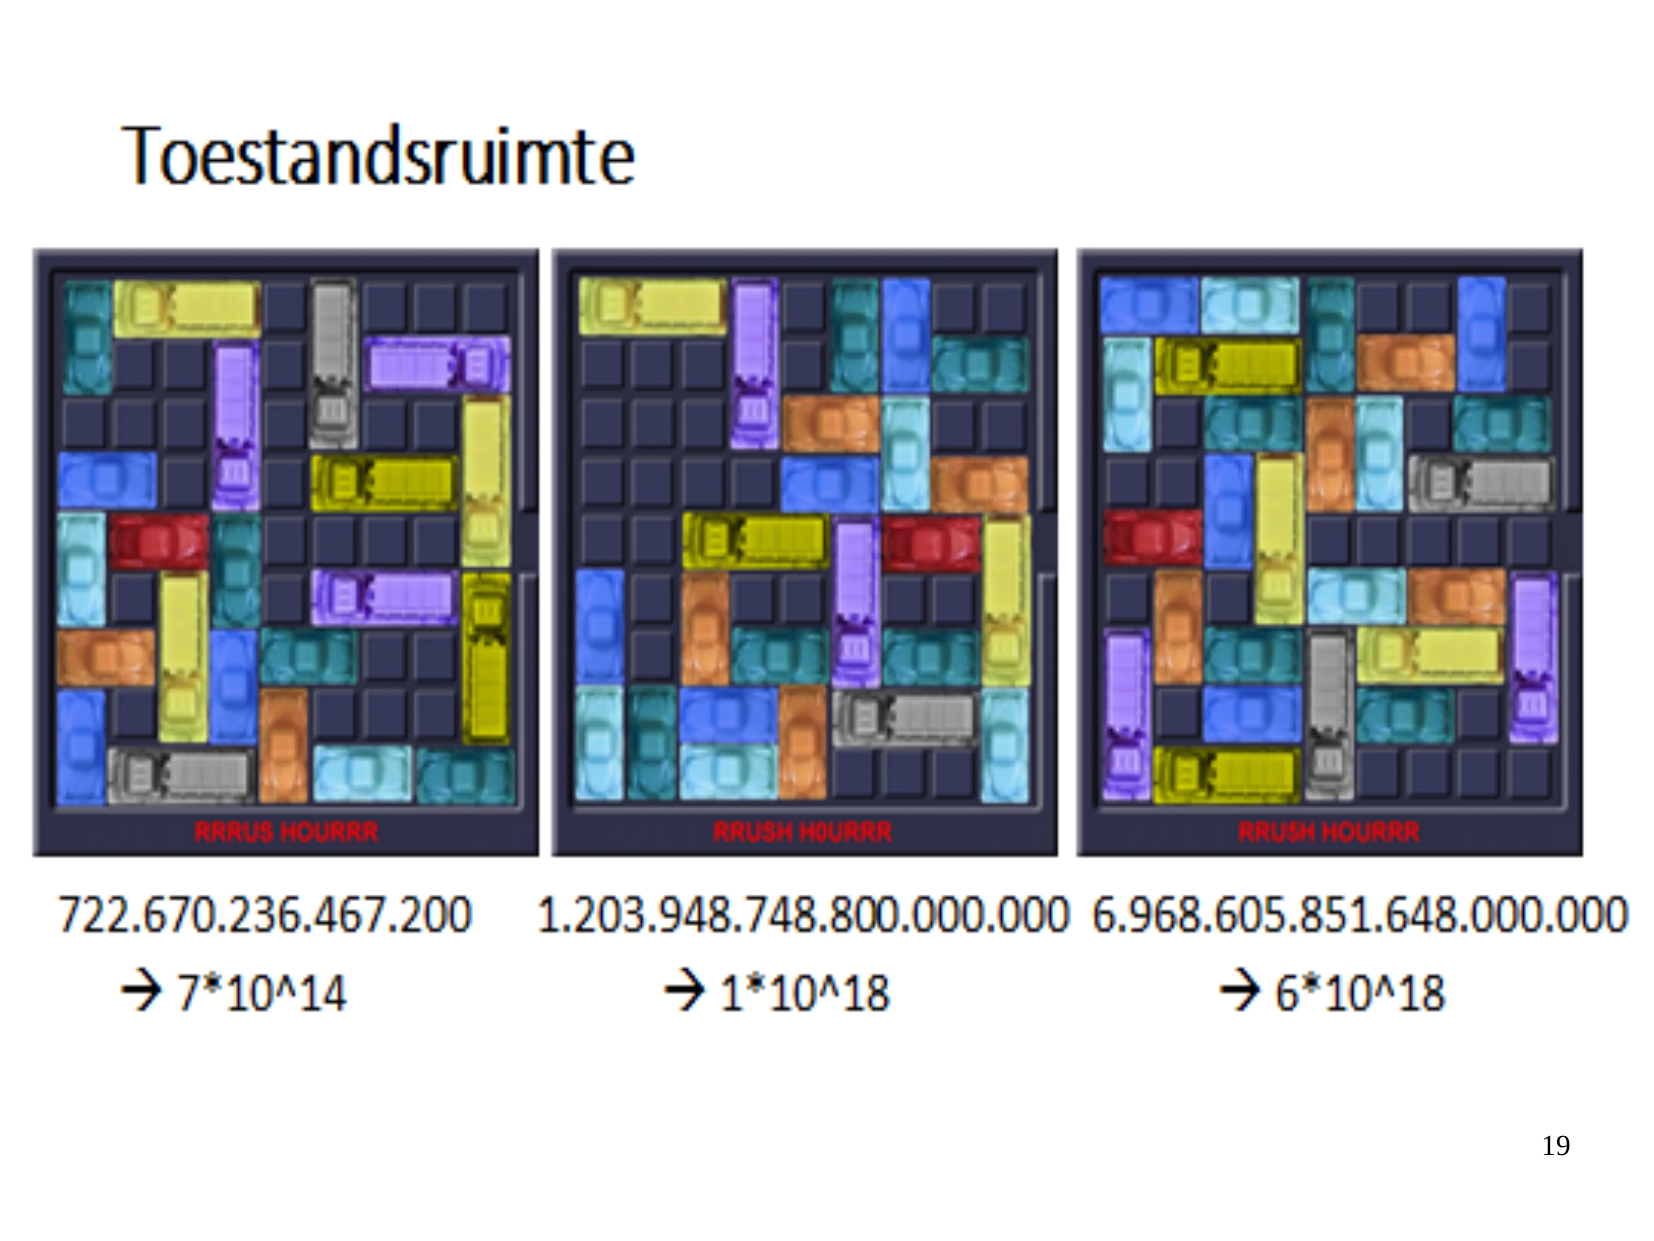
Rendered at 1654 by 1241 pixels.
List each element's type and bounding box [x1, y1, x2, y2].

picture [0, 0, 1639, 1081]
